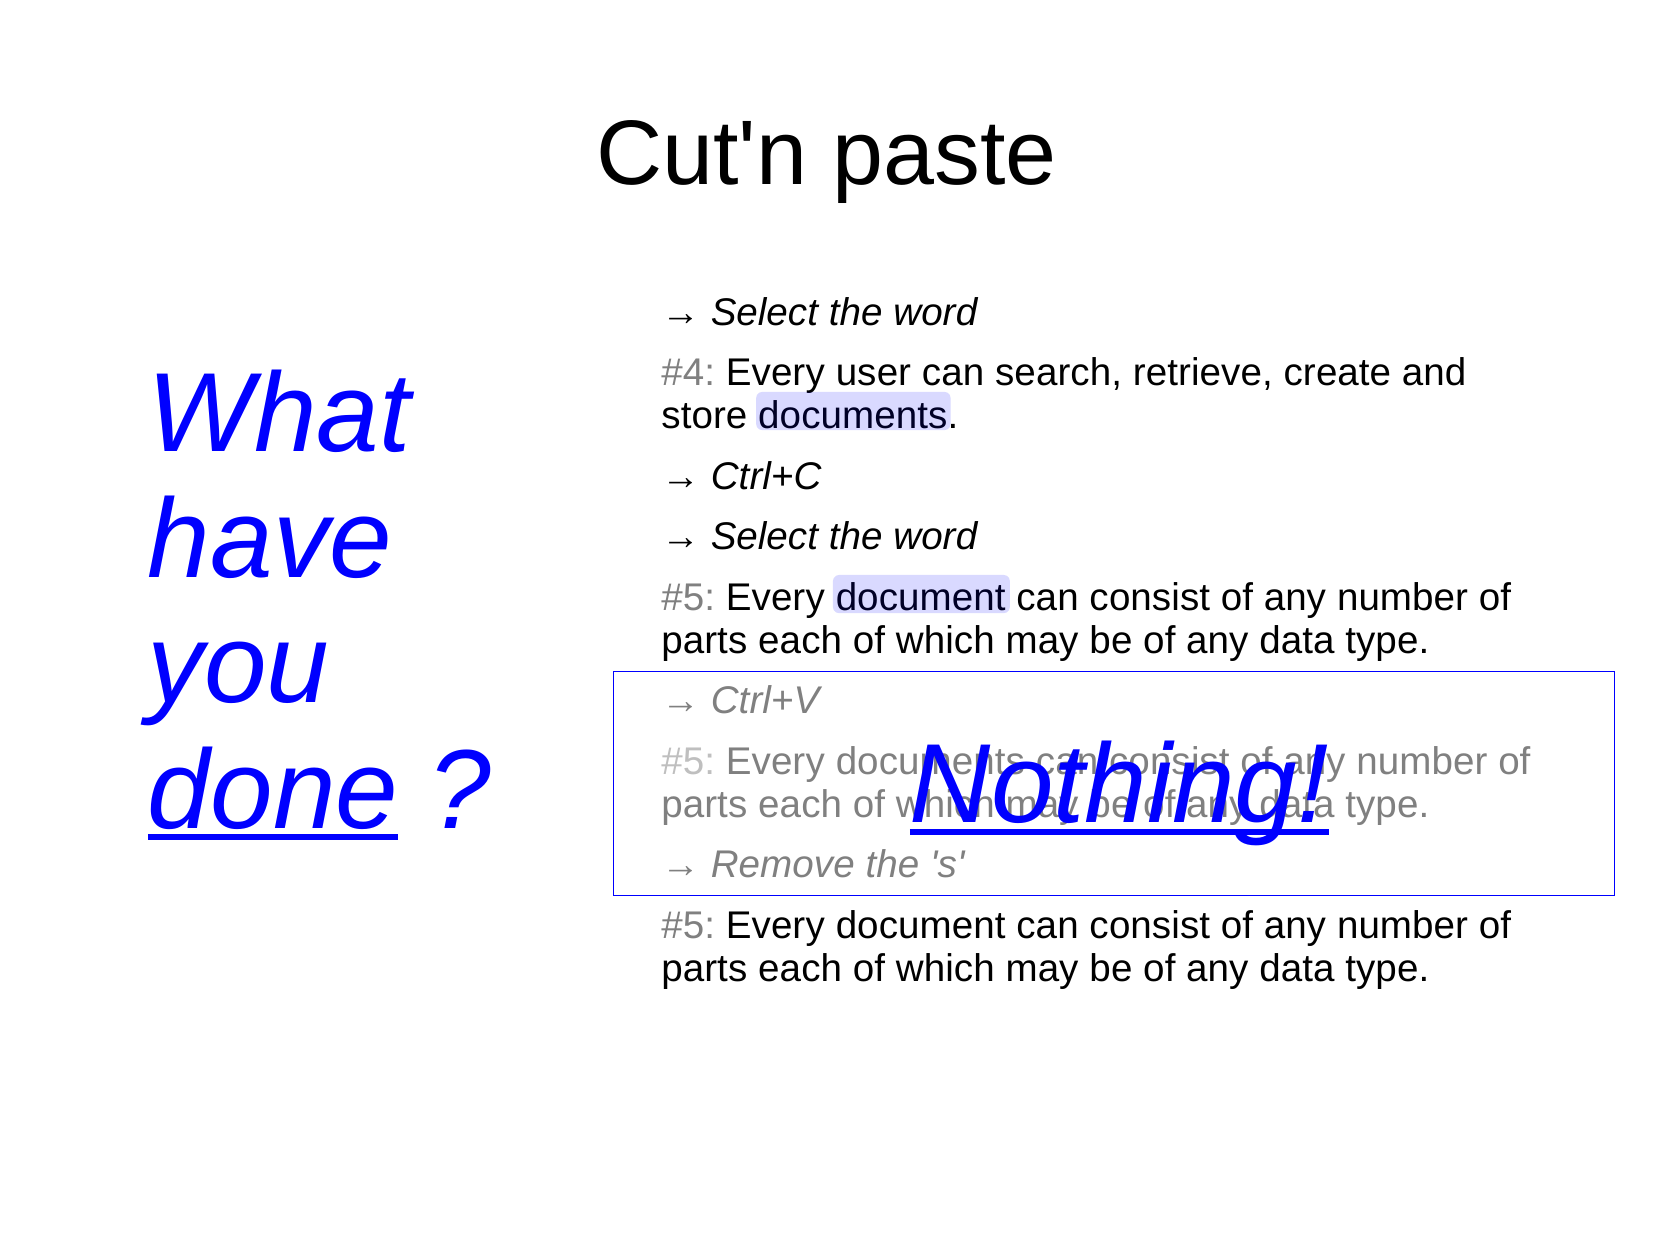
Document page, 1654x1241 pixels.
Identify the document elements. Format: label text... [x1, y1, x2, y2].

list → Select the word #4: Every user can search, retrieve, create and store documents. → Ctrl+C → Select the word #5: Every document can consist of any number of parts each of which may be of any data type. → Ctrl+V #5: Every documents can consist of any number of parts each of which may be of any data type. → Remove the 's' #5: Every document can consist of any number of parts each of which may be of any data type. [661, 290, 1541, 671]
text_box What have you done ? [133, 342, 579, 860]
text_box [832, 574, 1010, 614]
text_box [756, 391, 951, 431]
list → Select the word #4: Every user can search, retrieve, create and store documents. → Ctrl+C → Select the word #5: Every document can consist of any number of parts each of which may be of any data type. → Ctrl+V #5: Every documents can consist of any number of parts each of which may be of any data type. → Remove the 's' #5: Every document can consist of any number of parts each of which may be of any data type. [661, 896, 1541, 1010]
title Cut'n paste [82, 49, 1571, 257]
text_box Nothing! [613, 671, 1615, 896]
